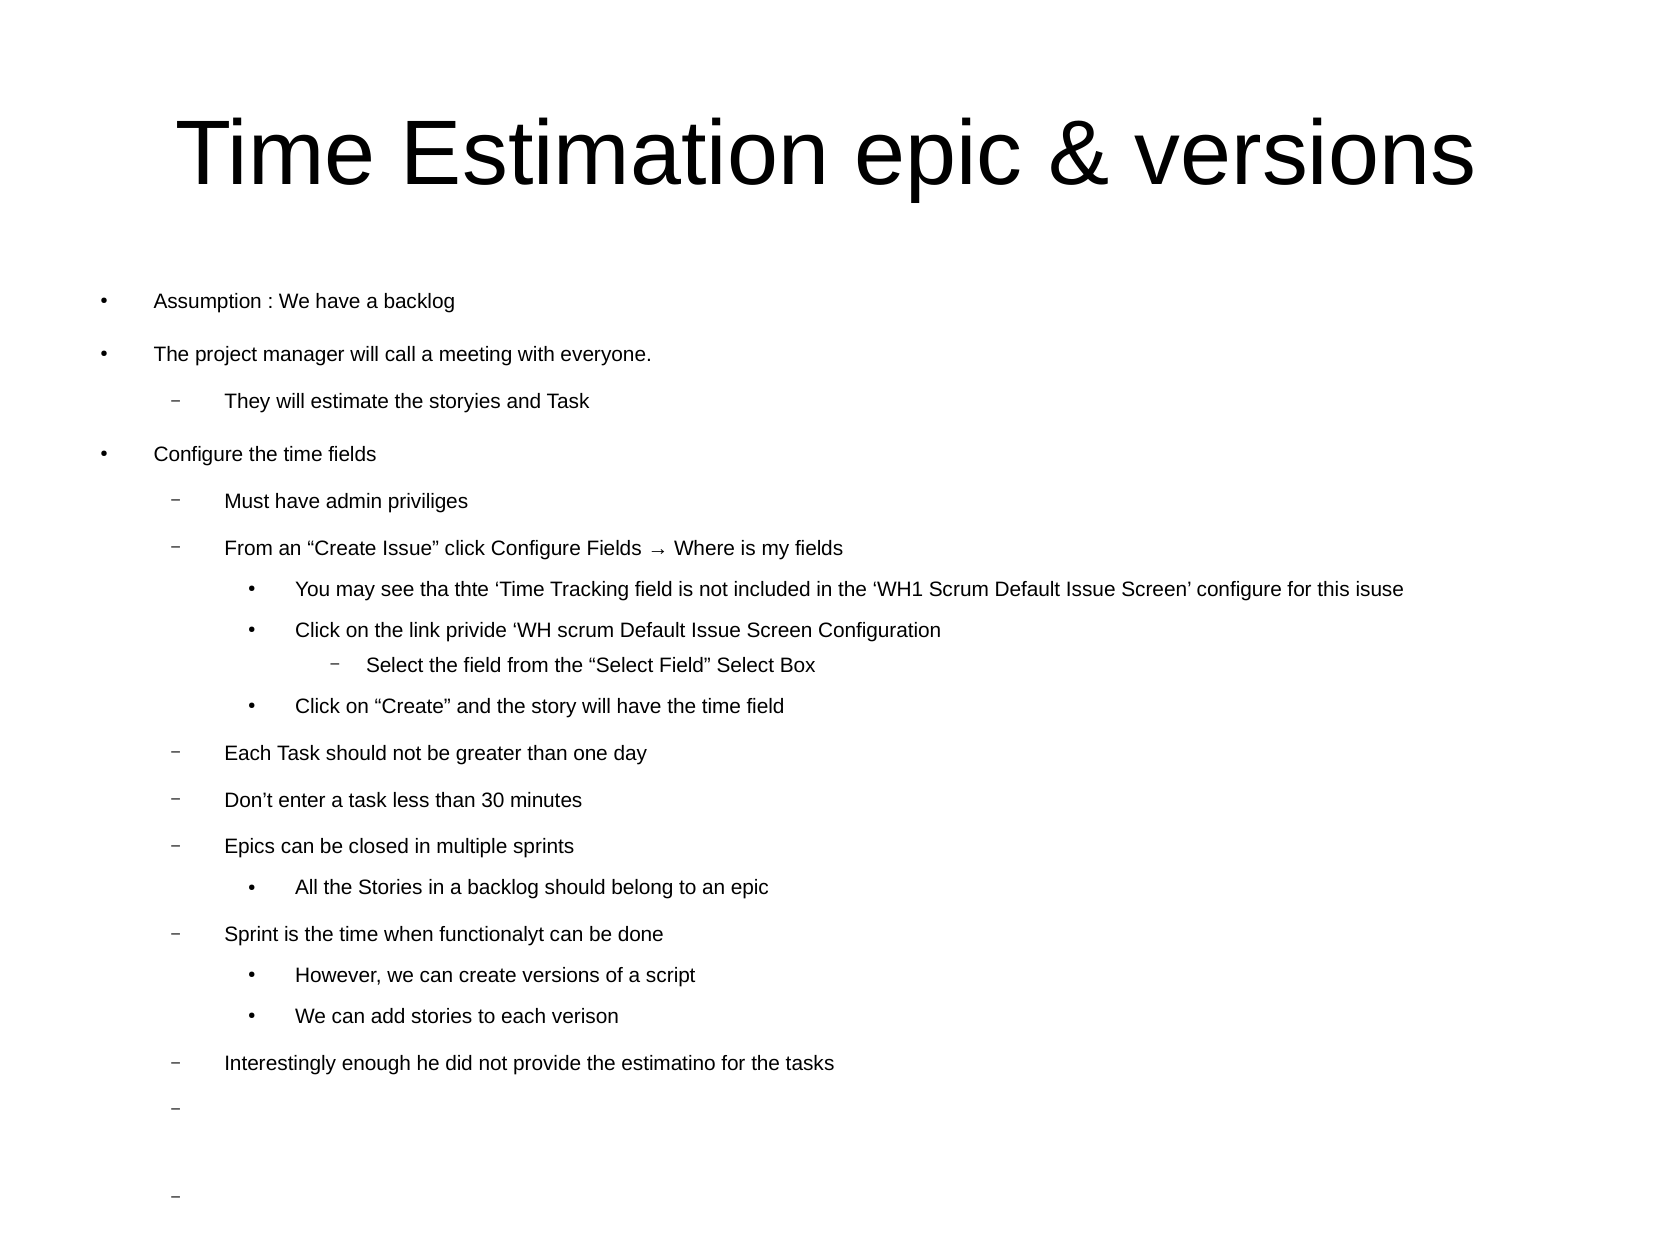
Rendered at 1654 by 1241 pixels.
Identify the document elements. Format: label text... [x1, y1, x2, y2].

list Assumption : We have a backlog The project manager will call a meeting with everyone. They will estimate the storyies and Task Configure the time fields Must have admin priviliges From an “Create Issue” click Configure Fields → Where is my fields You may see tha thte ‘Time Tracking field is not included in the ‘WH1 Scrum Default Issue Screen’ configure for this isuse Click on the link privide ‘WH scrum Default Issue Screen Configuration Select the field from the “Select Field” Select Box Click on “Create” and the story will have the time field Each Task should not be greater than one day Don’t enter a task less than 30 minutes Epics can be closed in multiple sprints All the Stories in a backlog should belong to an epic Sprint is the time when functionalyt can be done However, we can create versions of a script We can add stories to each verison Interestingly enough he did not provide the estimatino for the tasks [82, 290, 1571, 1229]
title Time Estimation epic & versions [82, 49, 1571, 257]
